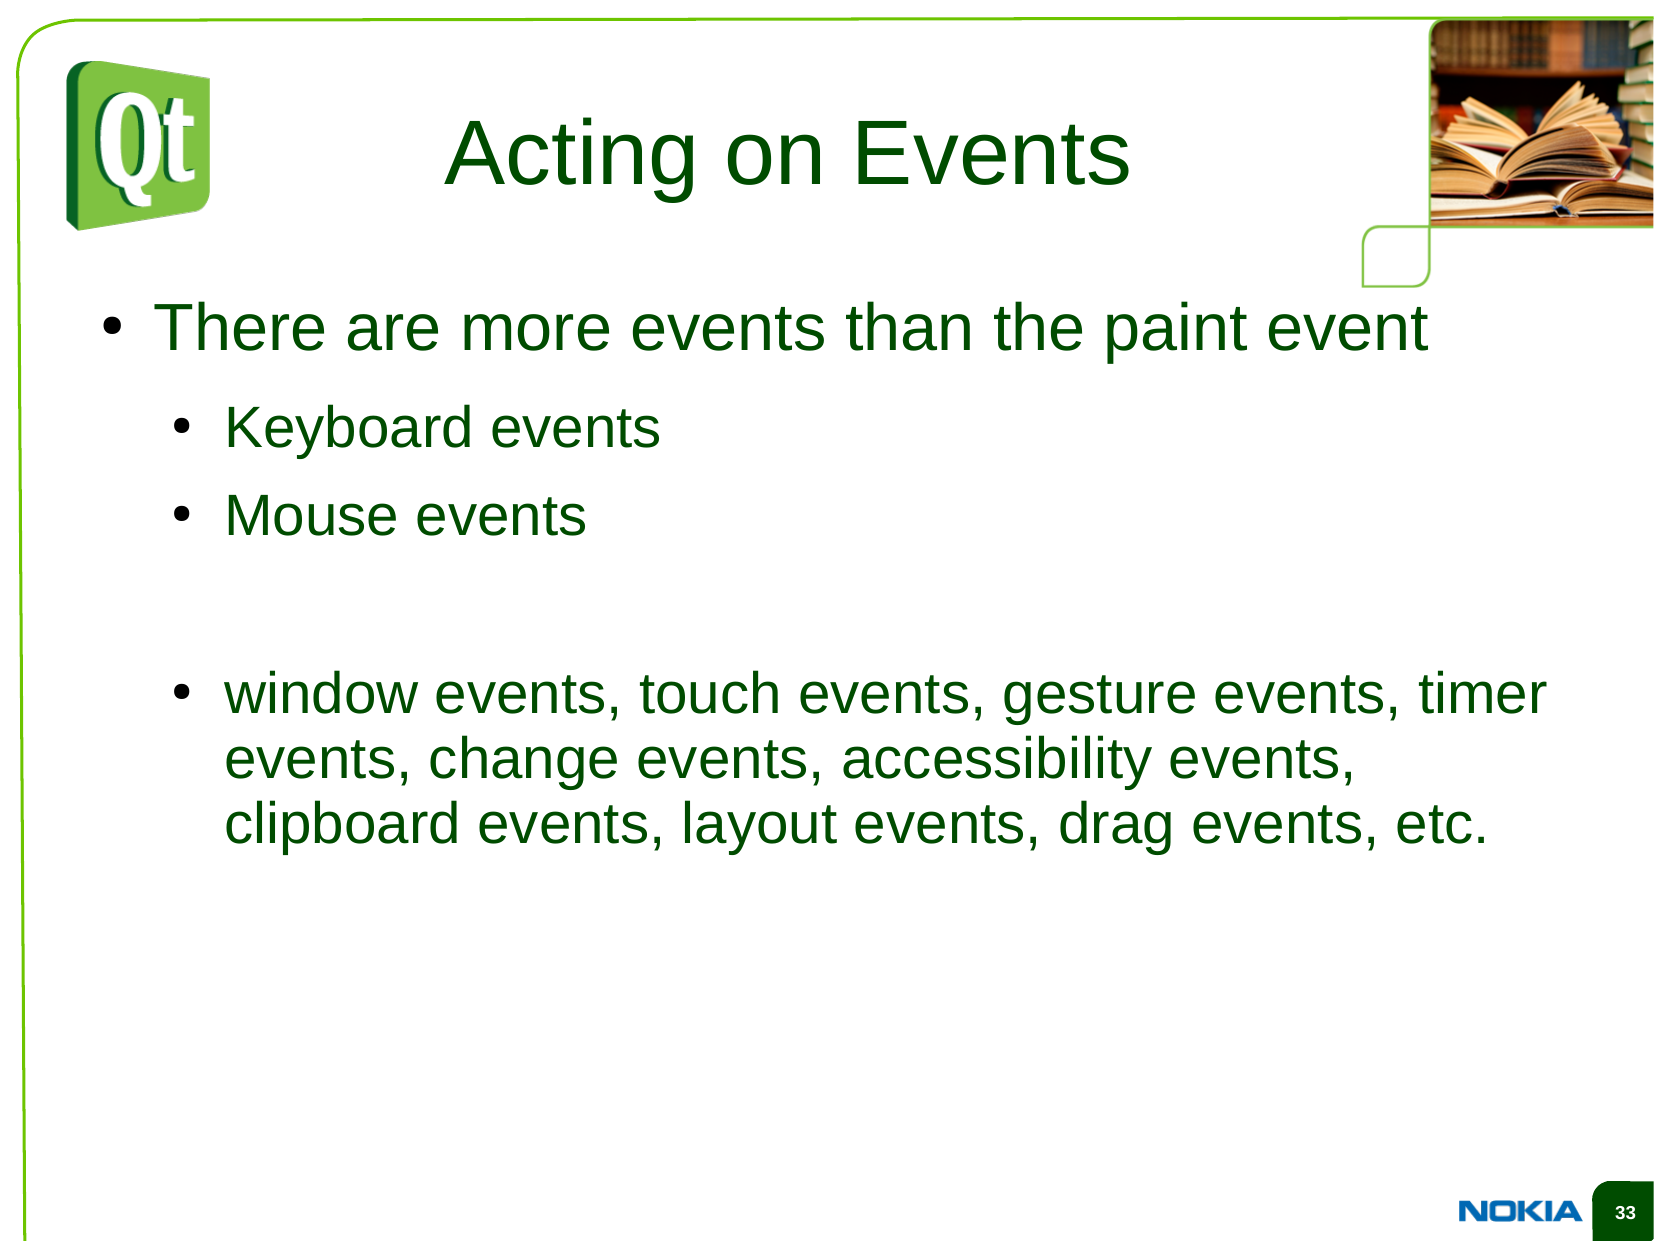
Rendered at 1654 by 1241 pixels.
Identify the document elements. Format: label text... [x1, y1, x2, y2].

picture [1459, 1200, 1583, 1222]
list There are more events than the paint event Keyboard events Mouse events window events, touch events, gesture events, timer events, change events, accessibility events, clipboard events, layout events, drag events, etc. [82, 290, 1571, 1094]
picture [66, 61, 210, 231]
picture [1338, 7, 1654, 308]
title Acting on Events [251, 49, 1327, 257]
